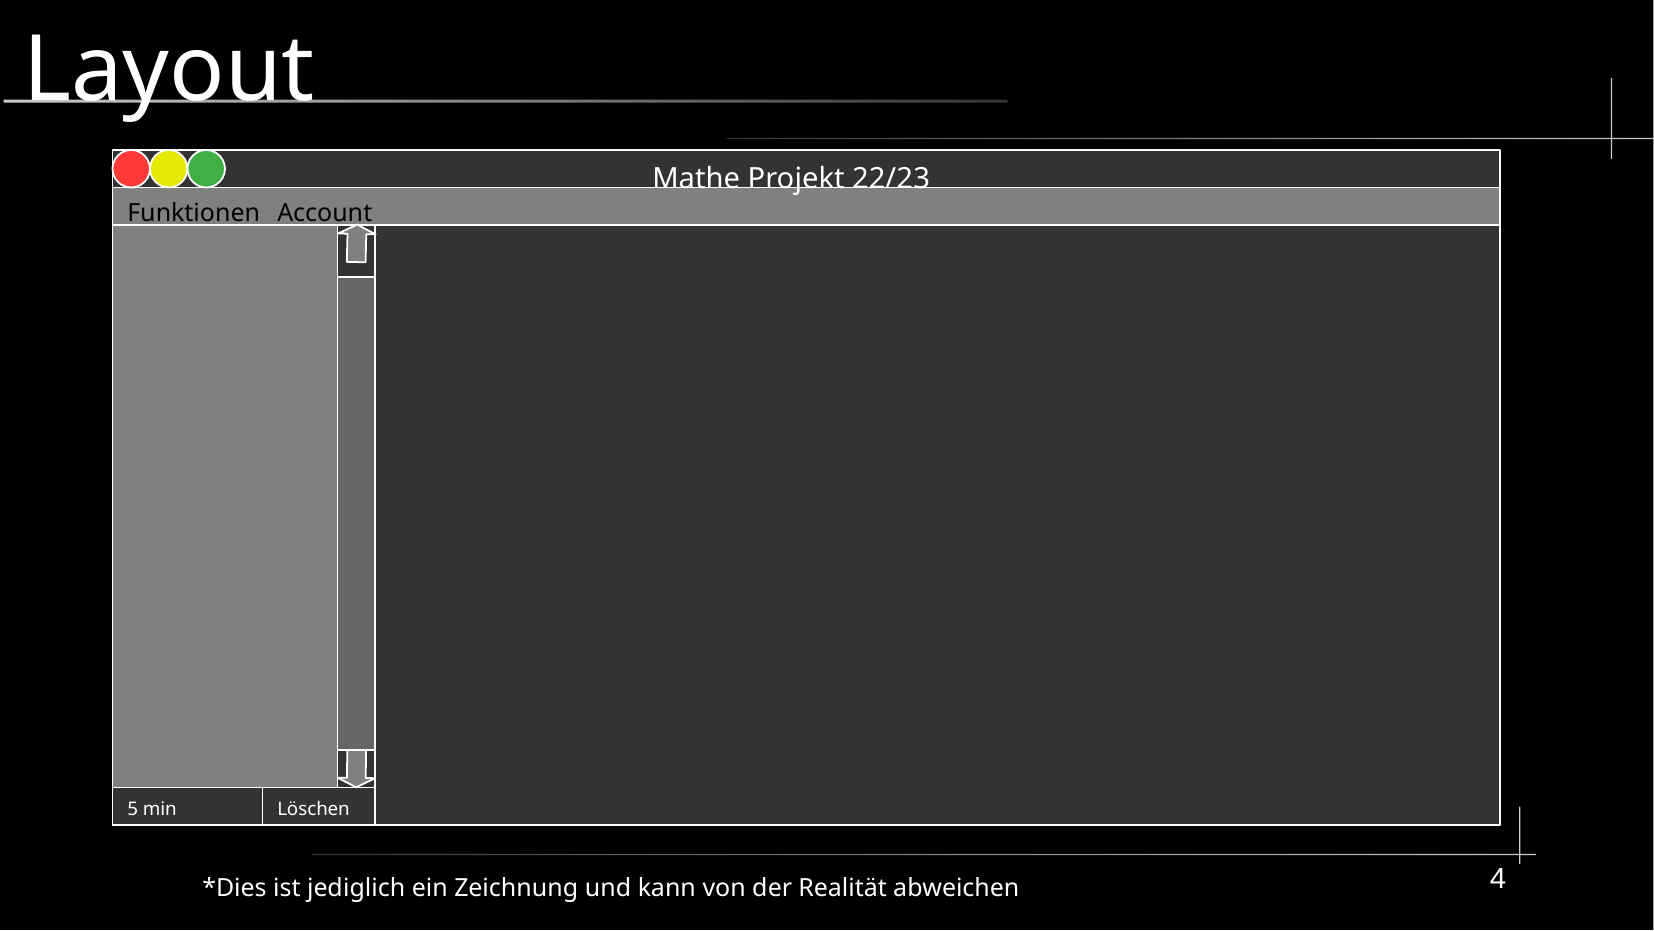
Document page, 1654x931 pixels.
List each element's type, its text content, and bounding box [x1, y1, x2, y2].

text_box Funktionen [112, 187, 262, 278]
text_box *Dies ist jediglich ein Zeichnung und kann von der Realität abweichen [187, 862, 1351, 903]
text_box Account [262, 187, 488, 278]
text_box 5 min [112, 787, 263, 879]
title Layout [23, 11, 1589, 119]
text_box [112, 149, 1500, 826]
text_box Löschen [263, 787, 413, 862]
text_box Mathe Projekt 22/23 [637, 150, 1126, 240]
